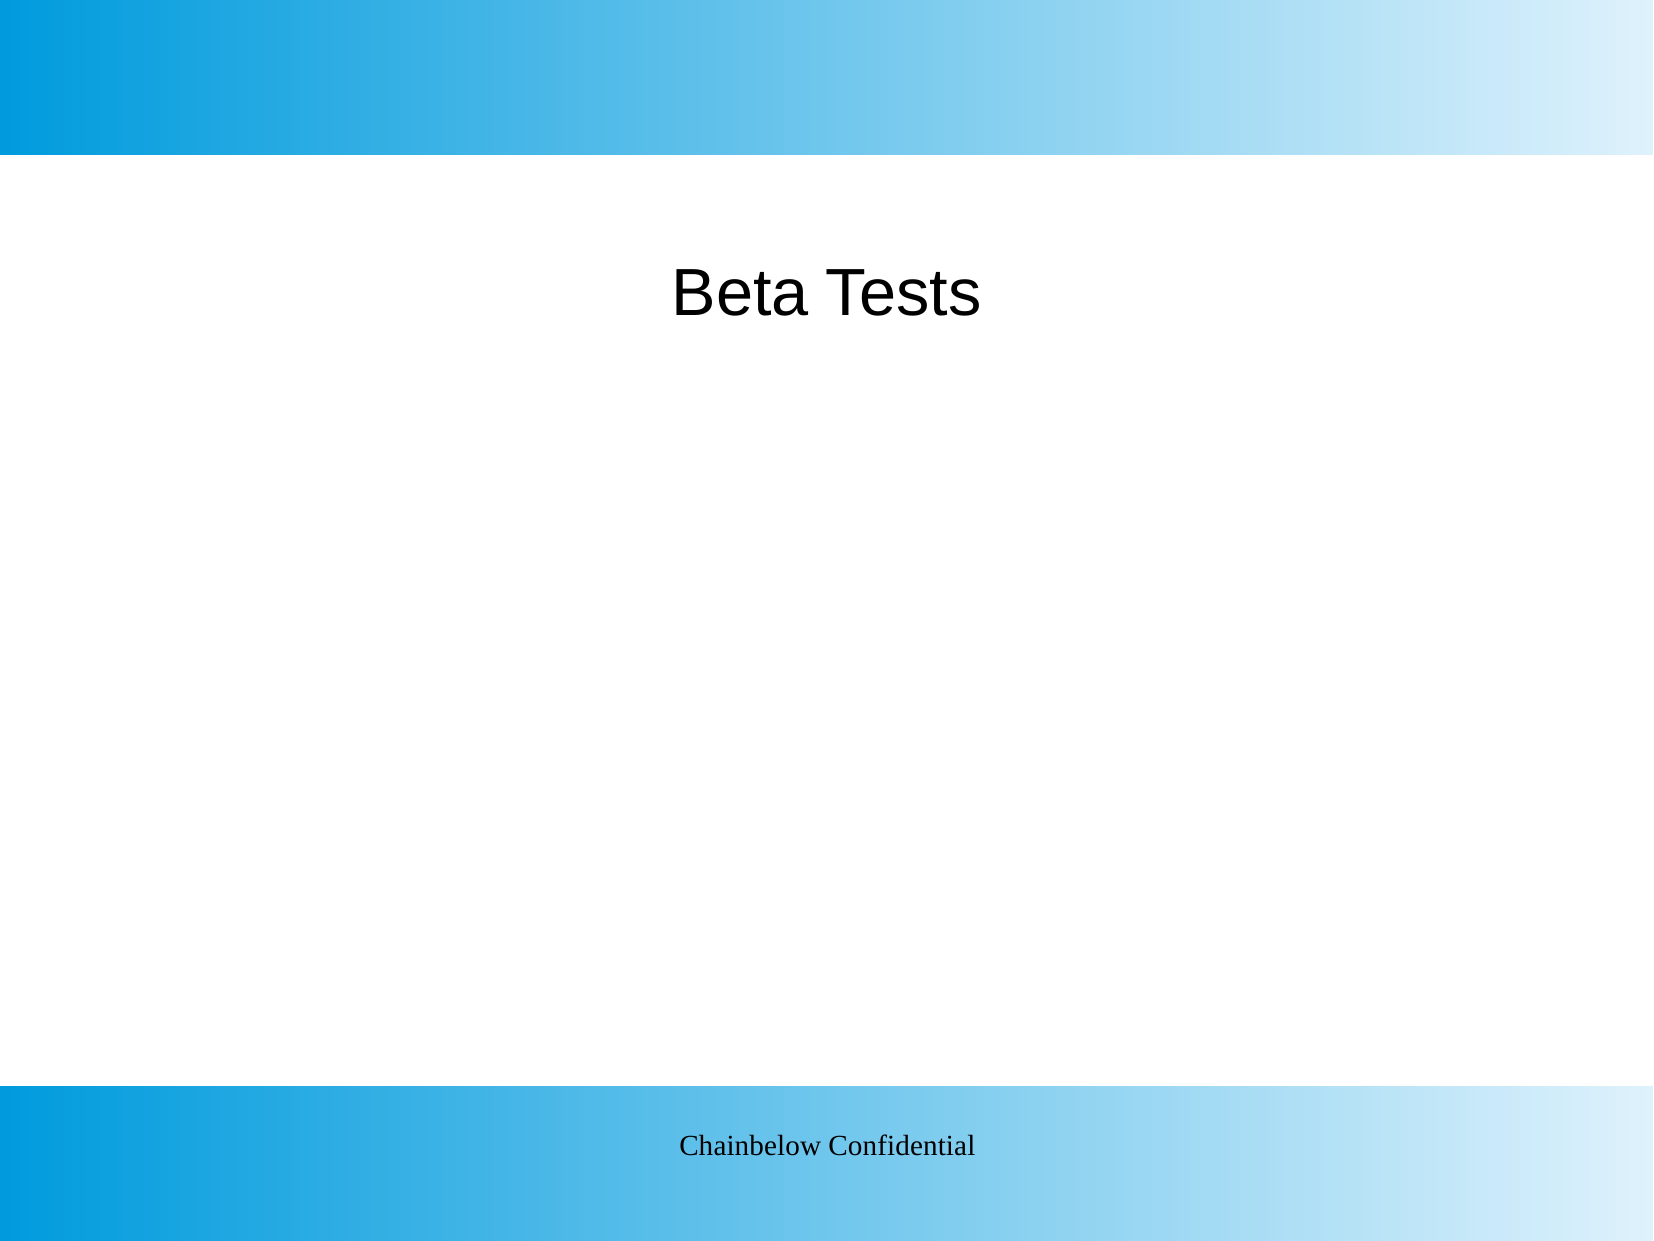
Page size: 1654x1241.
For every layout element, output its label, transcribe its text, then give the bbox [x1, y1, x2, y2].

subtitle Beta Tests [82, 49, 1571, 535]
